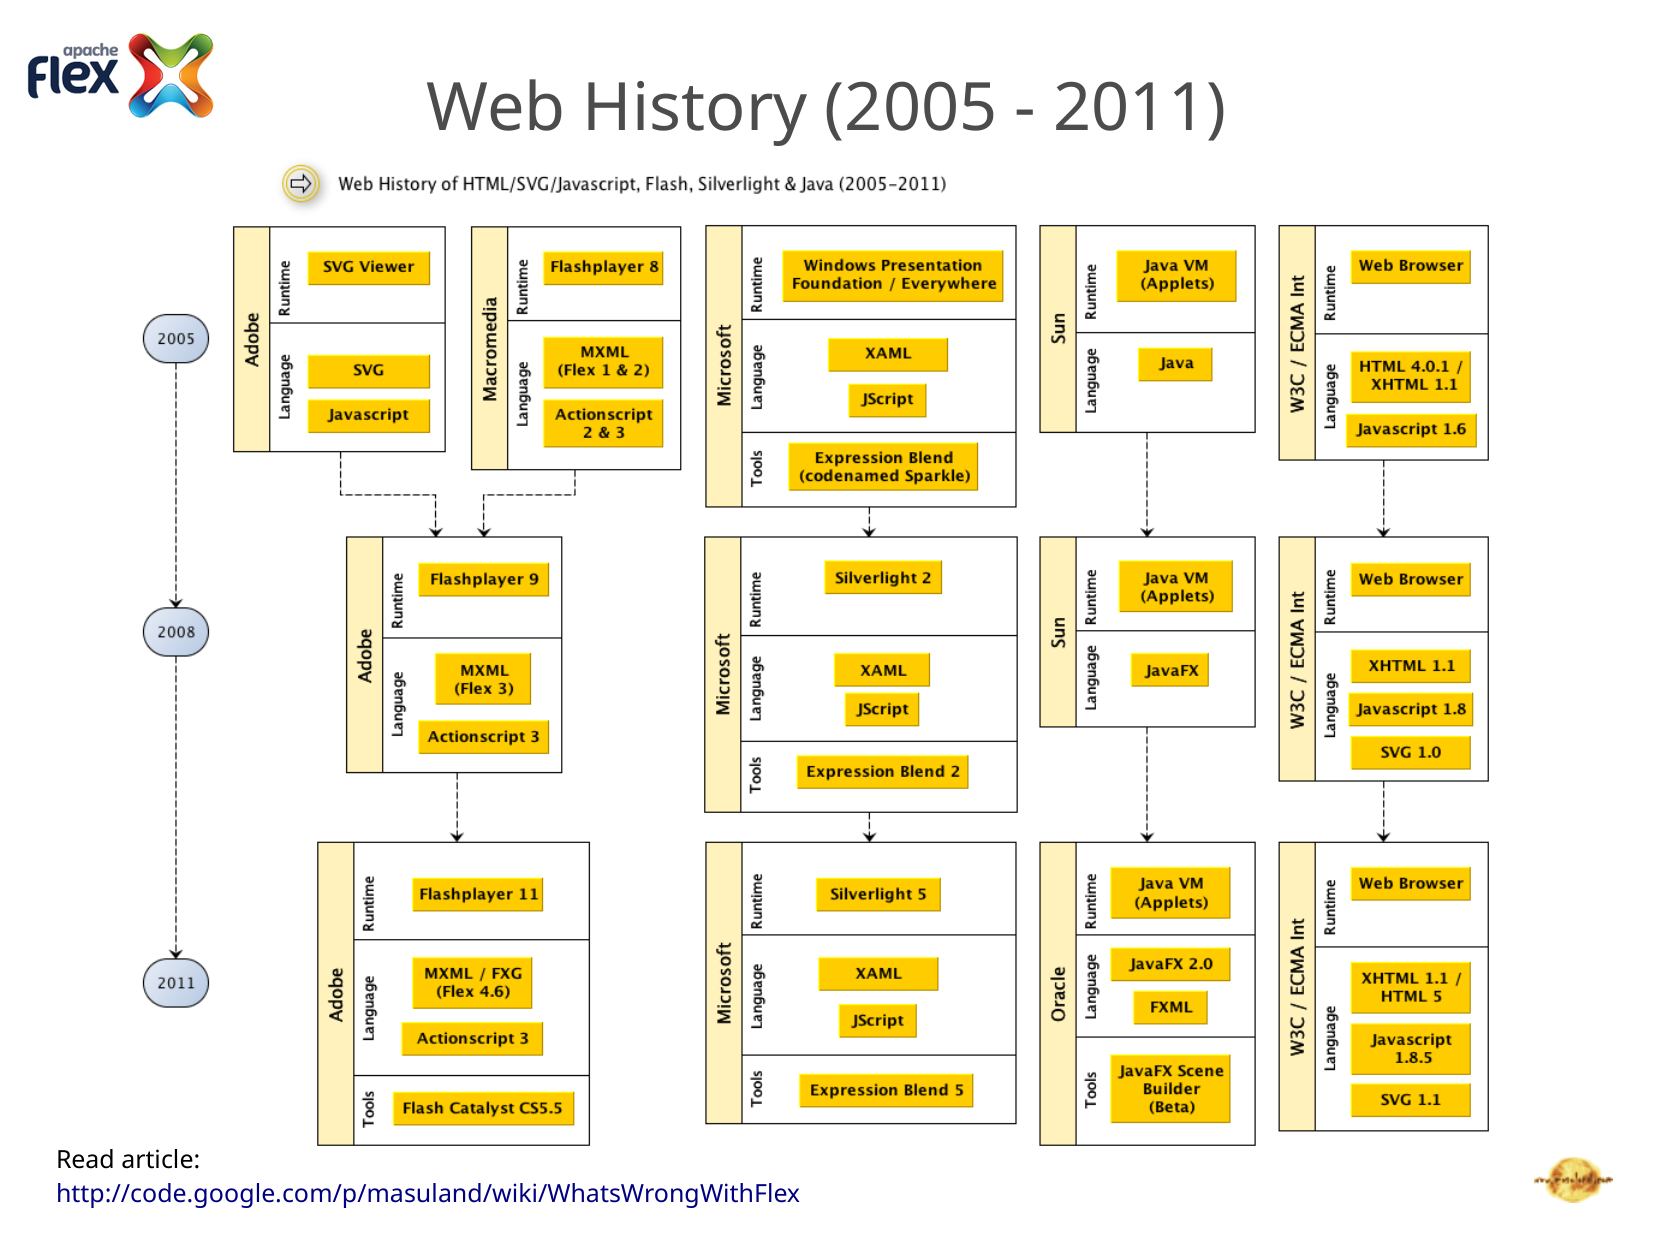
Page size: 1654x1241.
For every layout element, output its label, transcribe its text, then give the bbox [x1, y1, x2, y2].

text_box Read article: http://code.google.com/p/masuland/wiki/WhatsWrongWithFlex [41, 1133, 1341, 1210]
picture [1534, 1157, 1613, 1203]
picture [25, 25, 215, 125]
title Web History (2005 - 2011) [304, 31, 1350, 147]
picture [125, 147, 1507, 1164]
